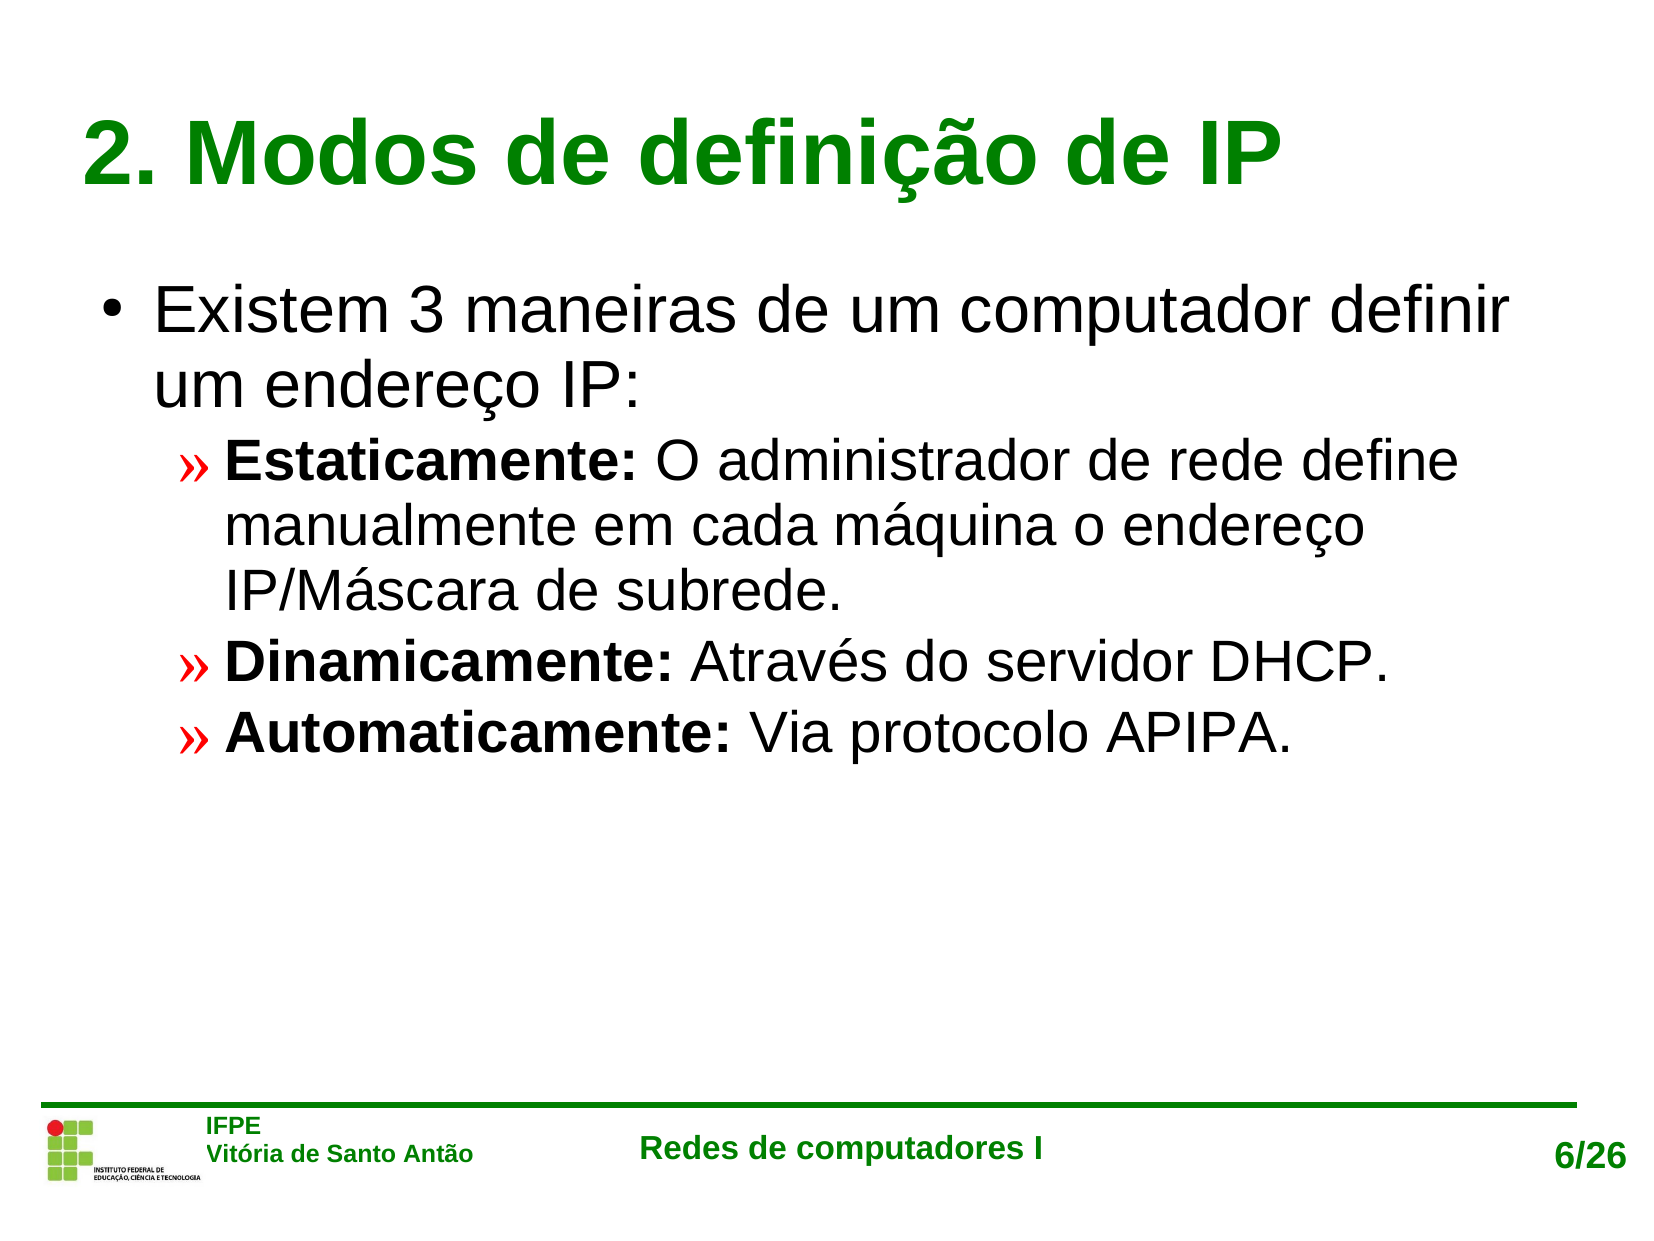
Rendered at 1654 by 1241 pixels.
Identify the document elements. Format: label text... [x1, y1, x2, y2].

list Existem 3 maneiras de um computador definir um endereço IP: Estaticamente: O administrador de rede define manualmente em cada máquina o endereço IP/Máscara de subrede. Dinamicamente: Através do servidor DHCP. Automaticamente: Via protocolo APIPA. [82, 272, 1571, 1091]
picture [39, 1111, 207, 1191]
title 2. Modos de definição de IP [82, 49, 1571, 257]
